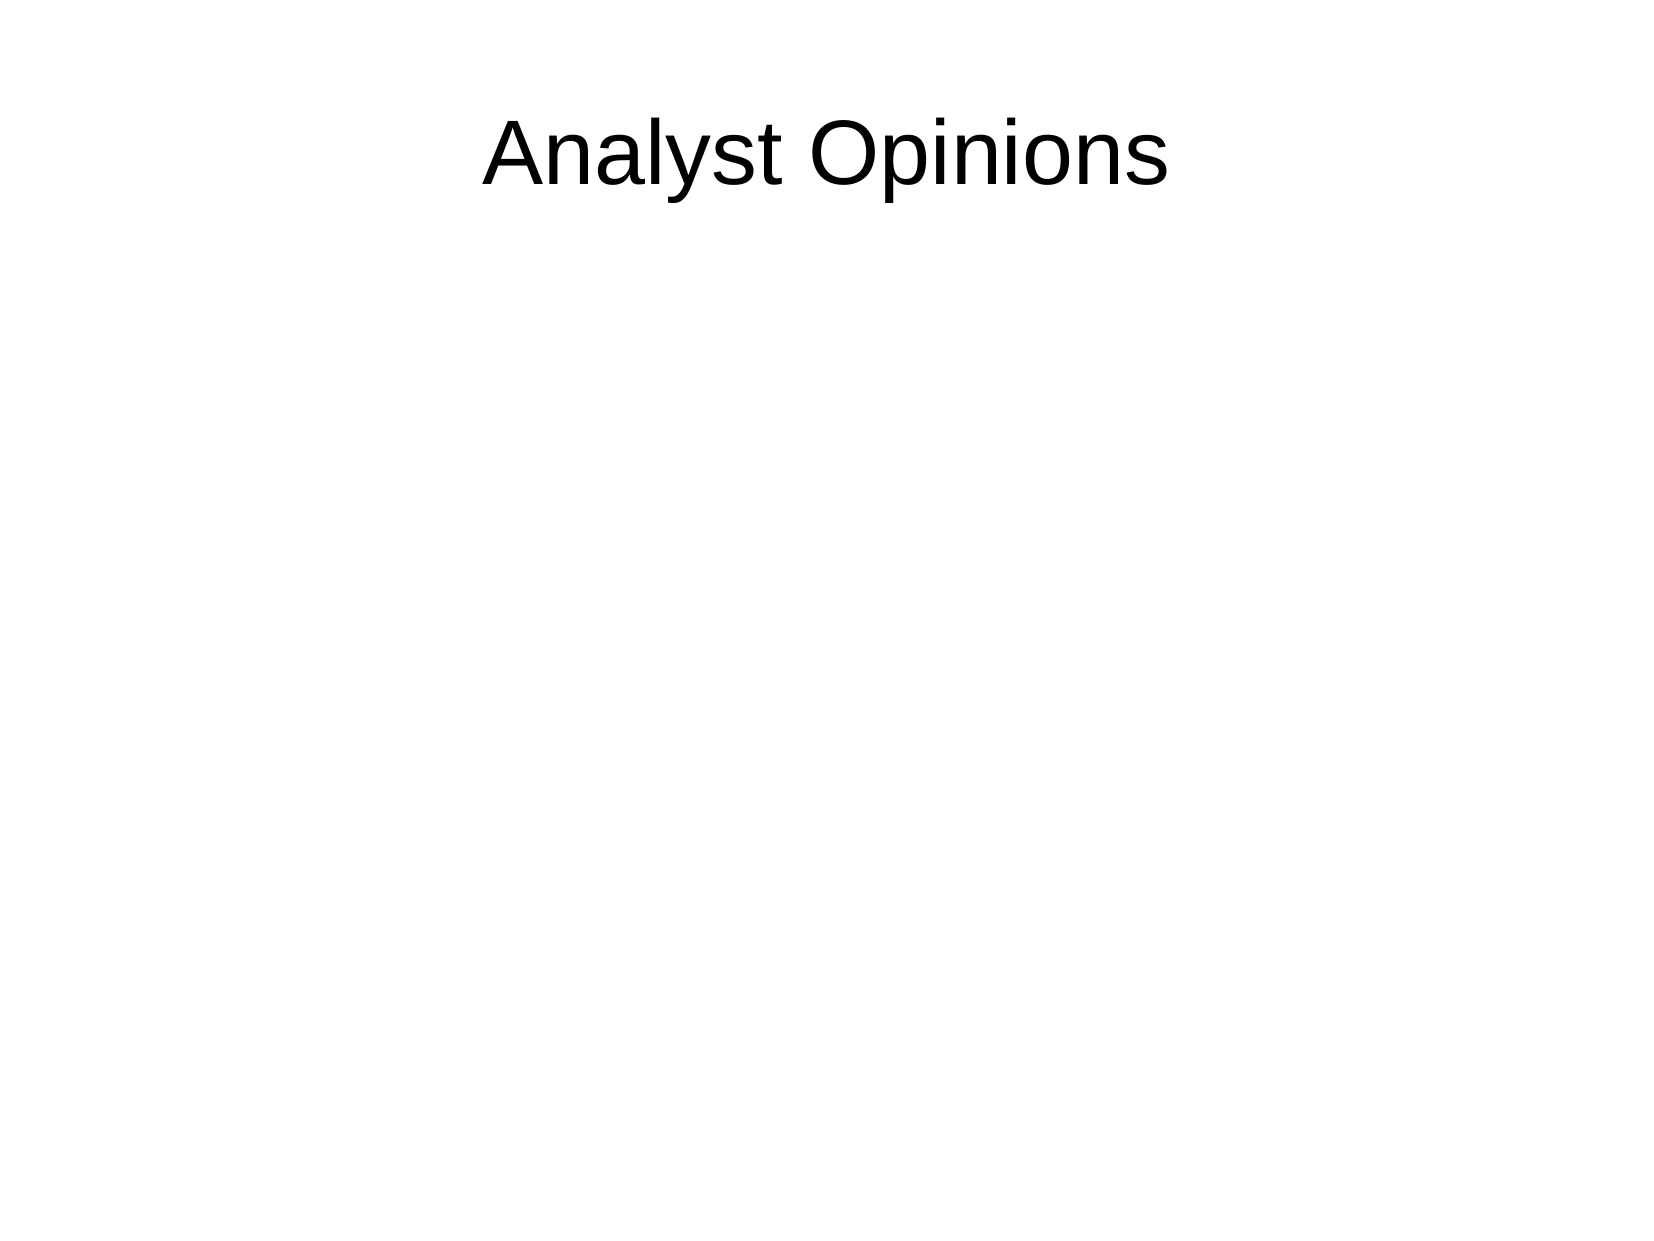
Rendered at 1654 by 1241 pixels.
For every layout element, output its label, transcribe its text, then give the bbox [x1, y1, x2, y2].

title Analyst Opinions [82, 49, 1571, 257]
